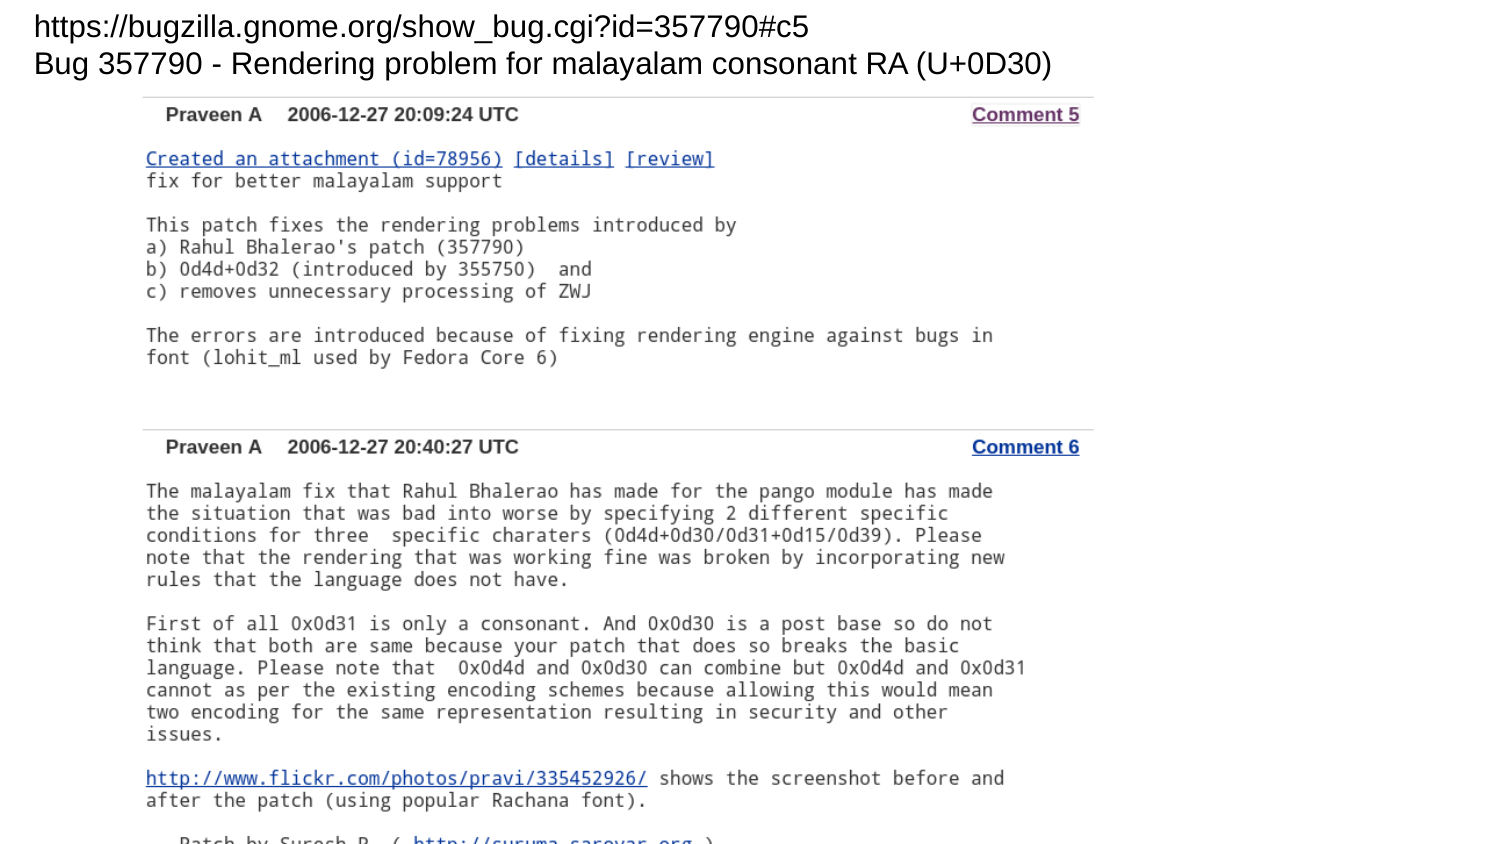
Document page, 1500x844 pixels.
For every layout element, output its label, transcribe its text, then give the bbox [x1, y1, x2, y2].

text_box https://bugzilla.gnome.org/show_bug.cgi?id=357790#c5 Bug 357790 - Rendering problem for malayalam consonant RA (U+0D30) [21, 0, 1372, 68]
picture [123, 91, 1419, 844]
